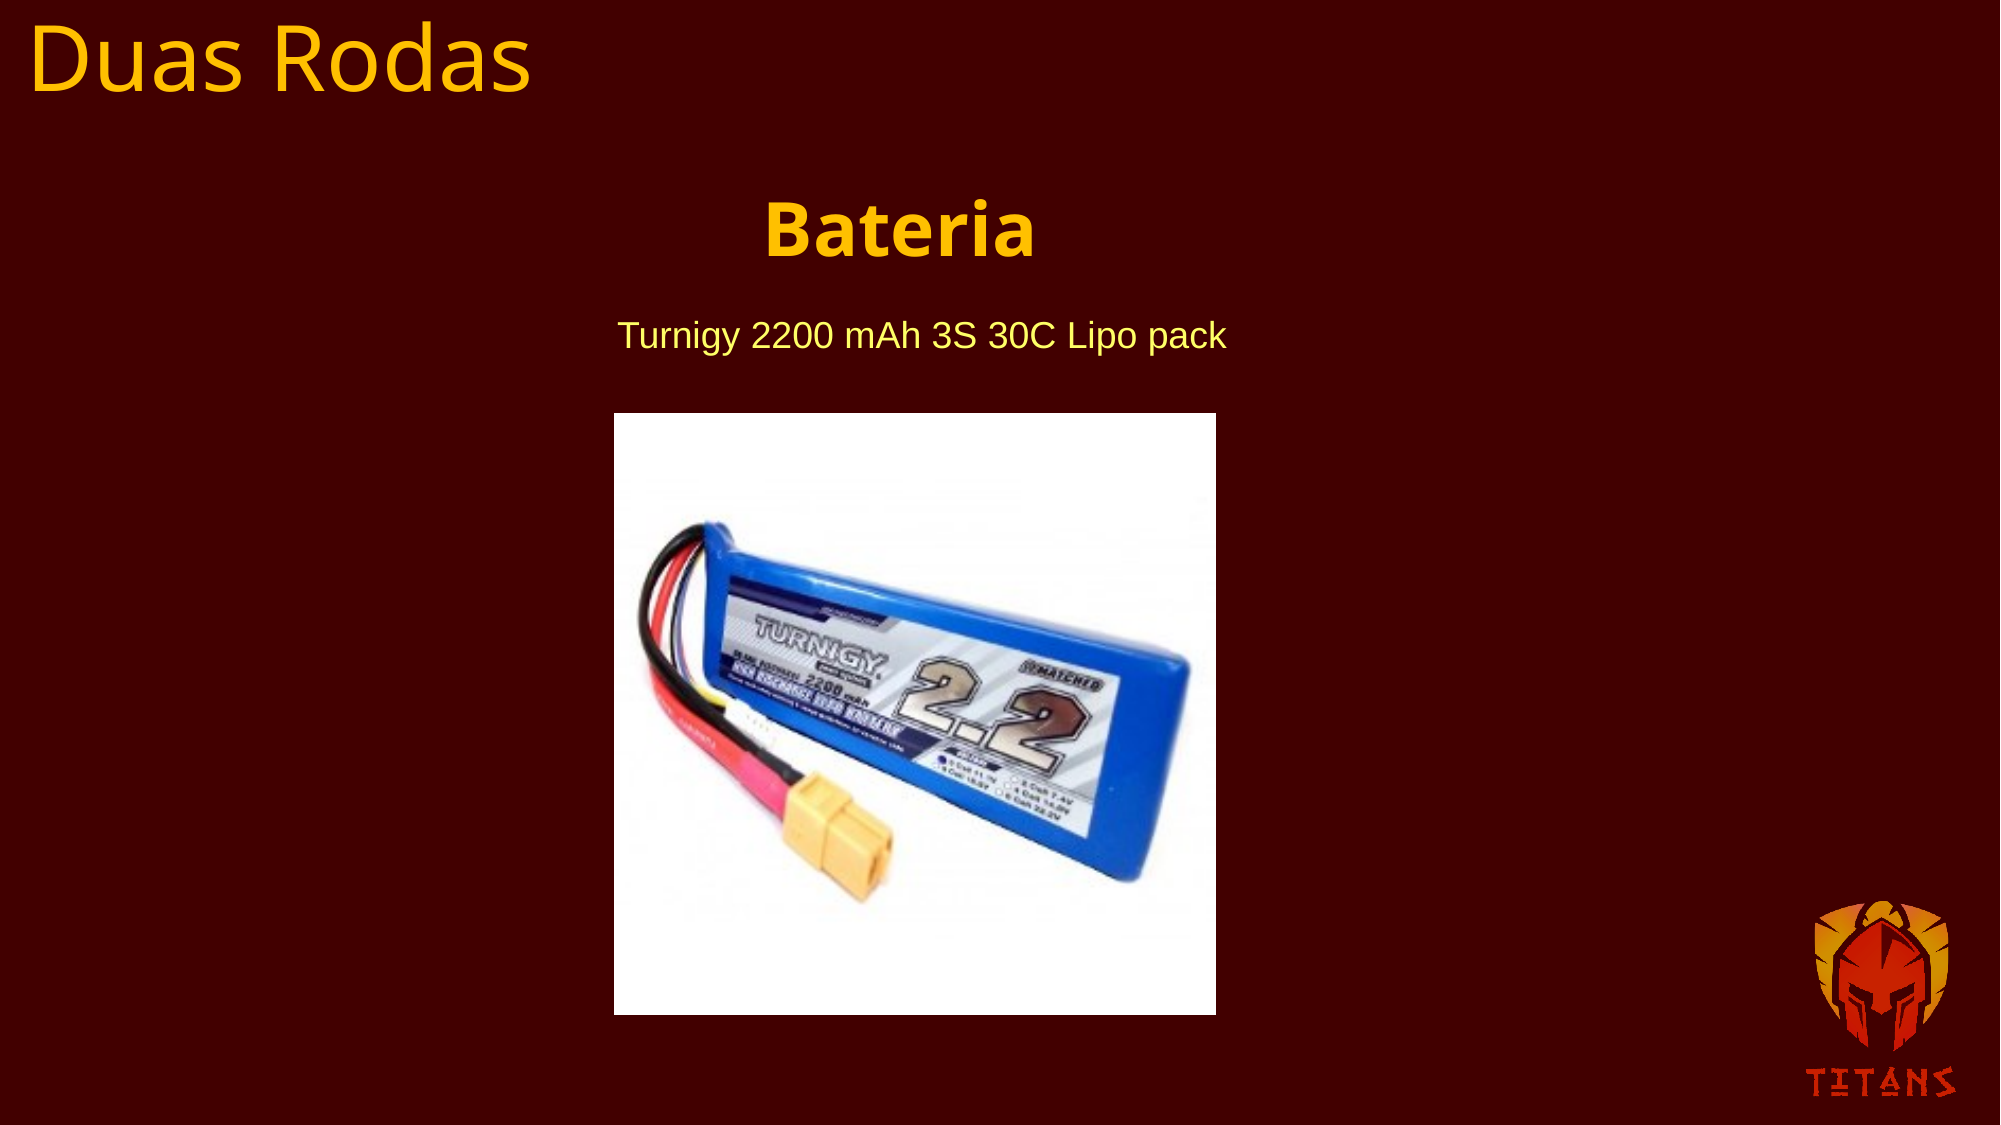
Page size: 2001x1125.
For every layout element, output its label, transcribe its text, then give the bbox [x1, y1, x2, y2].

text_box Bateria [762, 181, 1052, 284]
text_box Turnigy 2200 mAh 3S 30C Lipo pack [602, 307, 1242, 364]
title Duas Rodas [11, 0, 1737, 171]
picture [1749, 888, 2000, 1125]
picture [614, 413, 1216, 1015]
